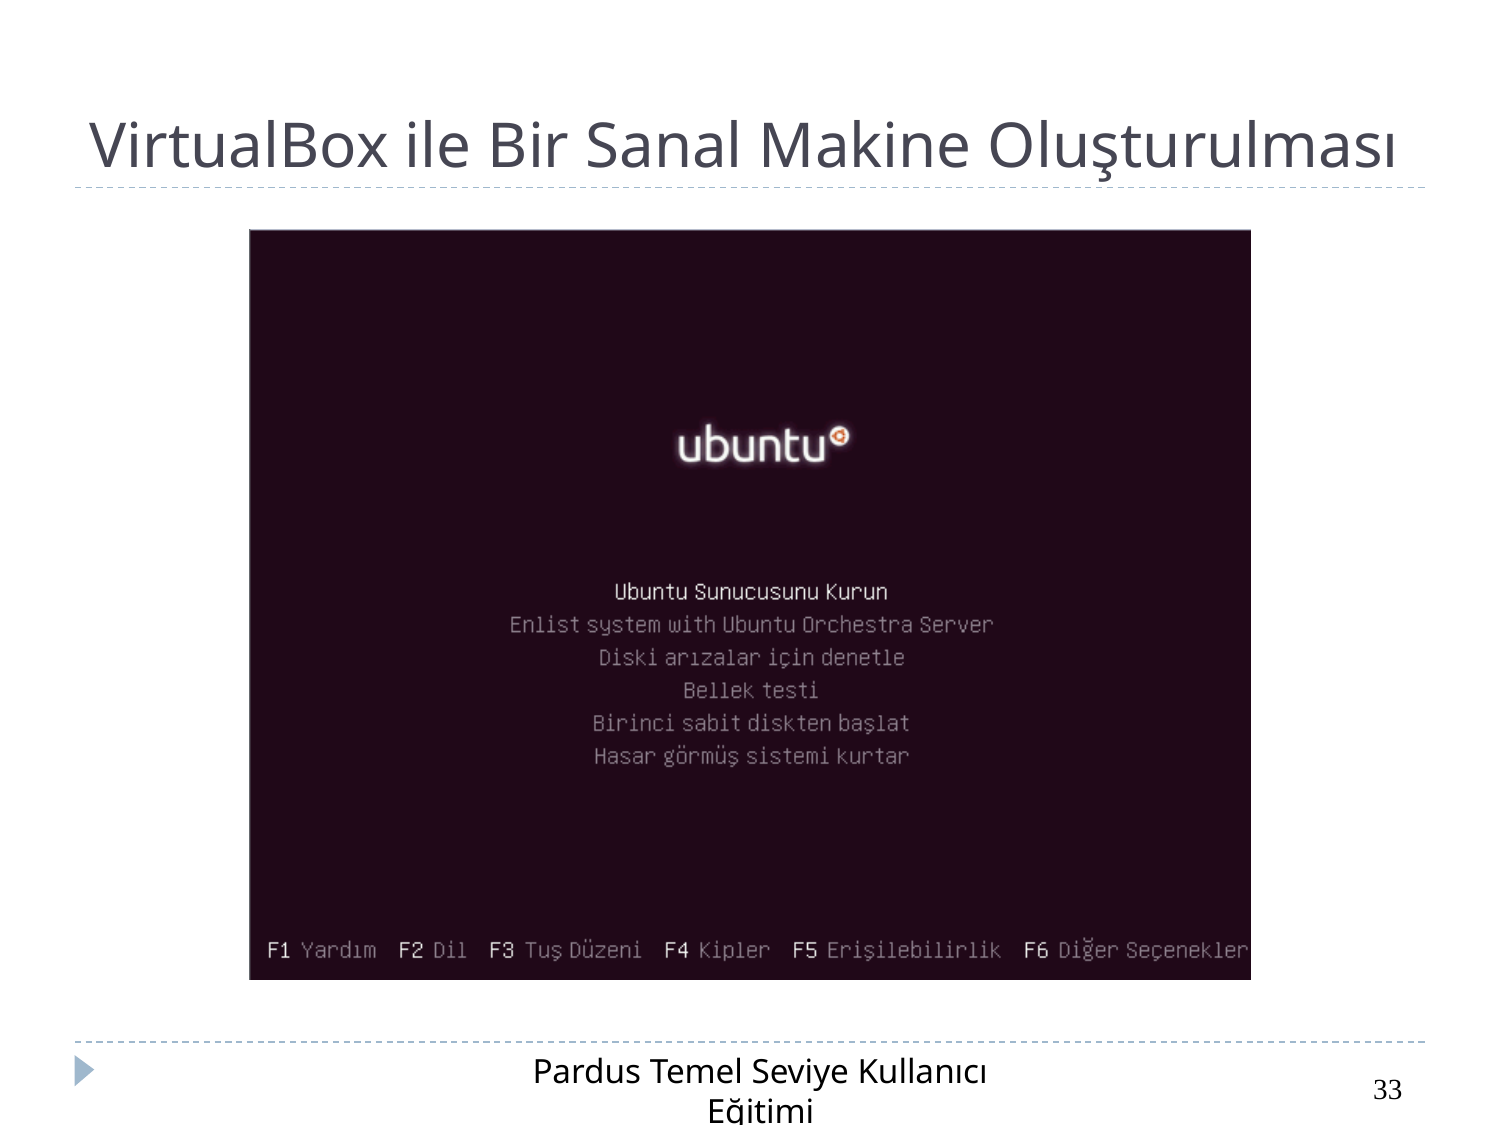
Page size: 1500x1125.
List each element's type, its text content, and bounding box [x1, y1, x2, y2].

title VirtualBox ile Bir Sanal Makine Oluşturulması [75, 24, 1425, 188]
picture [249, 229, 1251, 980]
